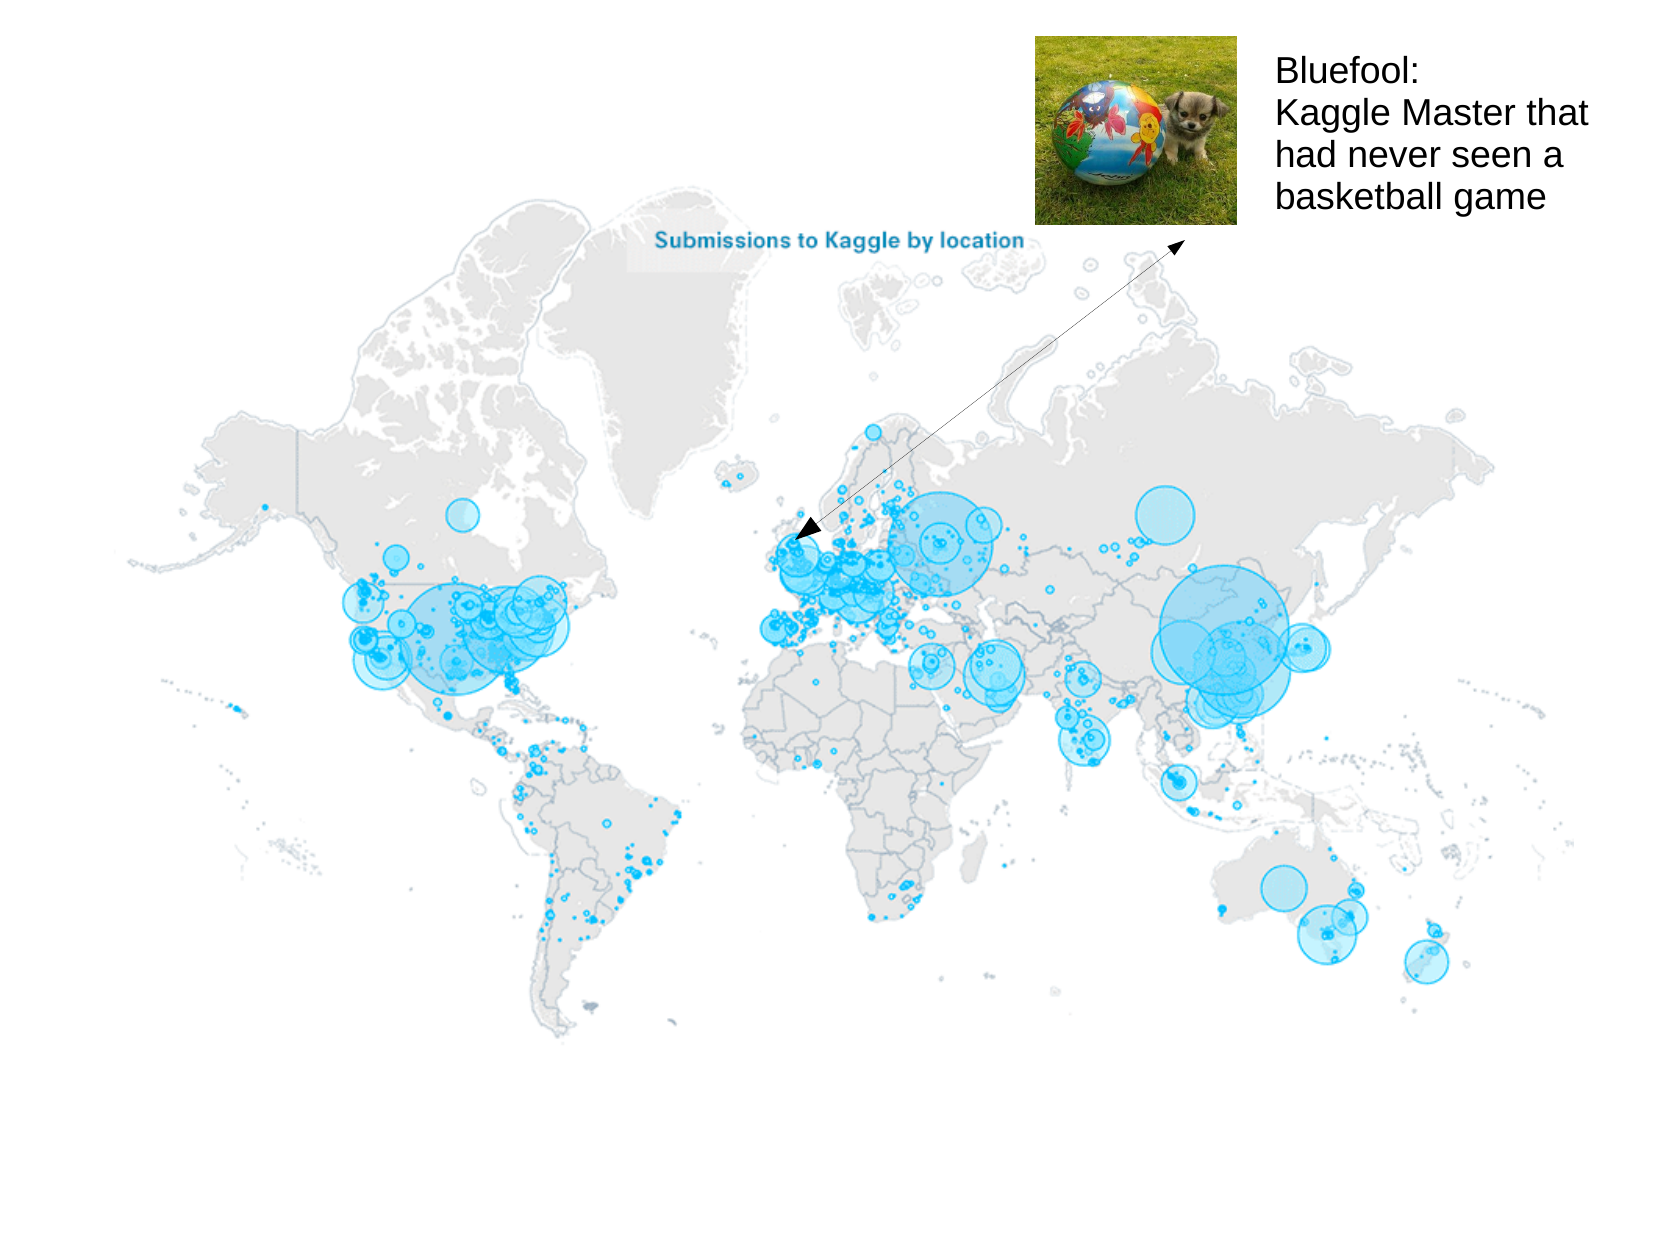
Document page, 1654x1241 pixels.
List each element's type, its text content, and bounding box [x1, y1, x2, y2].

picture [105, 36, 1574, 1051]
text_box Bluefool: Kaggle Master that had never seen a basketball game [1260, 42, 1636, 226]
